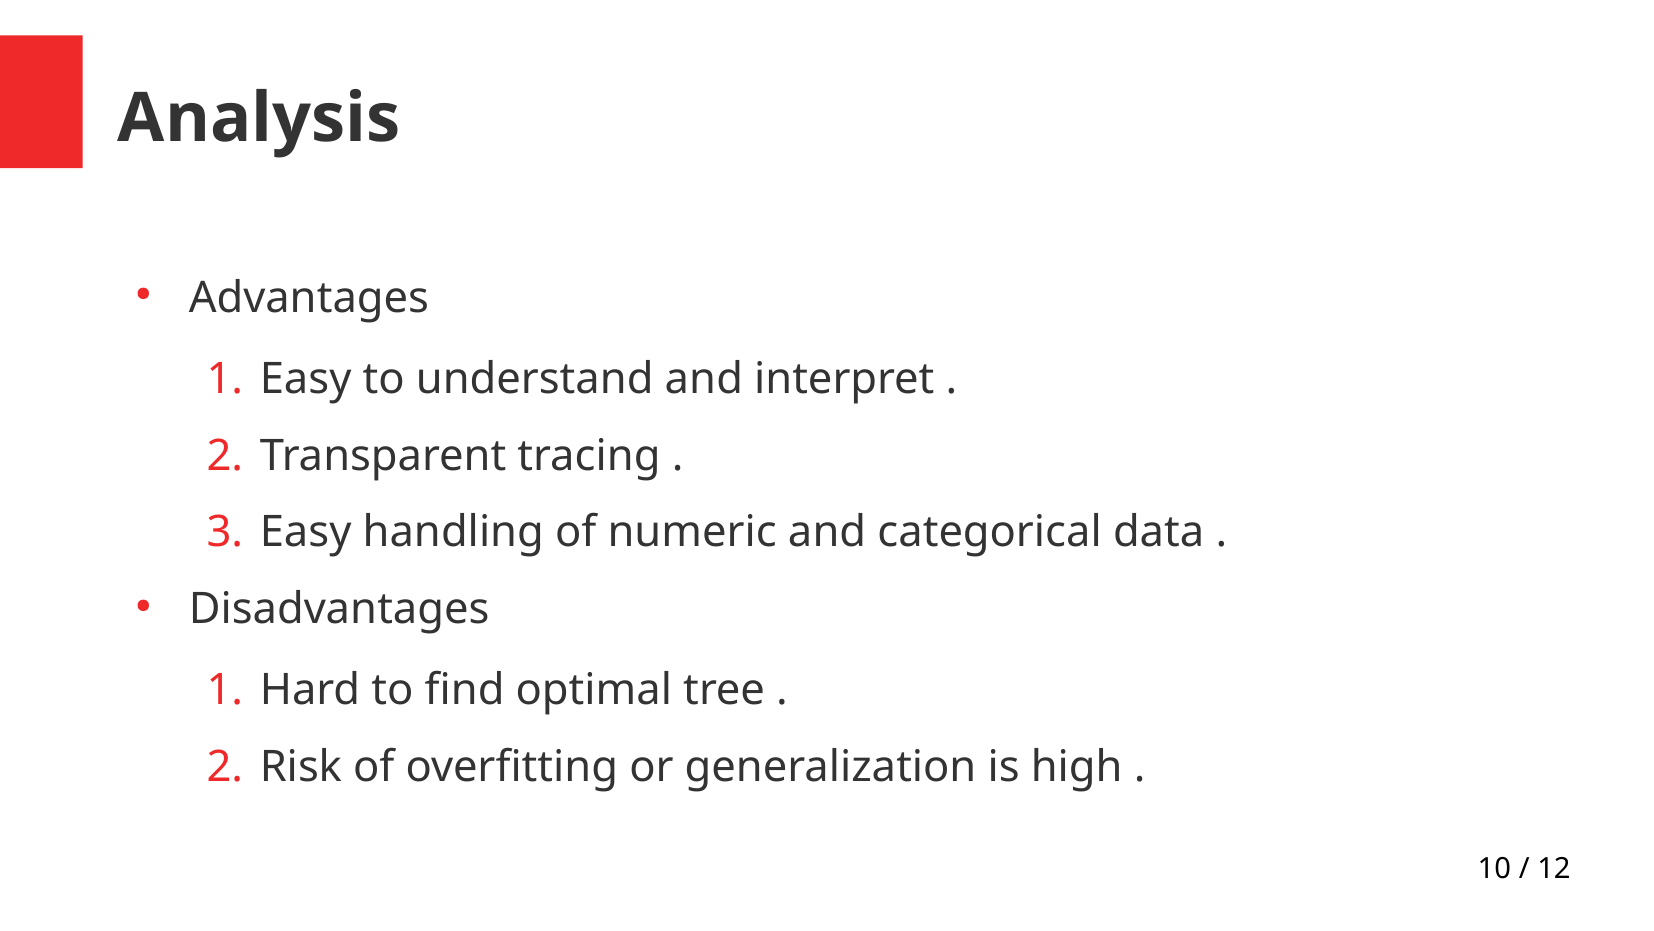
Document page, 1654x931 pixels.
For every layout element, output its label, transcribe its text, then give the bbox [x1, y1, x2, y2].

title Analysis [117, 36, 1571, 193]
list Advantages Easy to understand and interpret . Transparent tracing . Easy handling of numeric and categorical data . Disadvantages Hard to find optimal tree . Risk of overfitting or generalization is high . [117, 265, 1536, 806]
